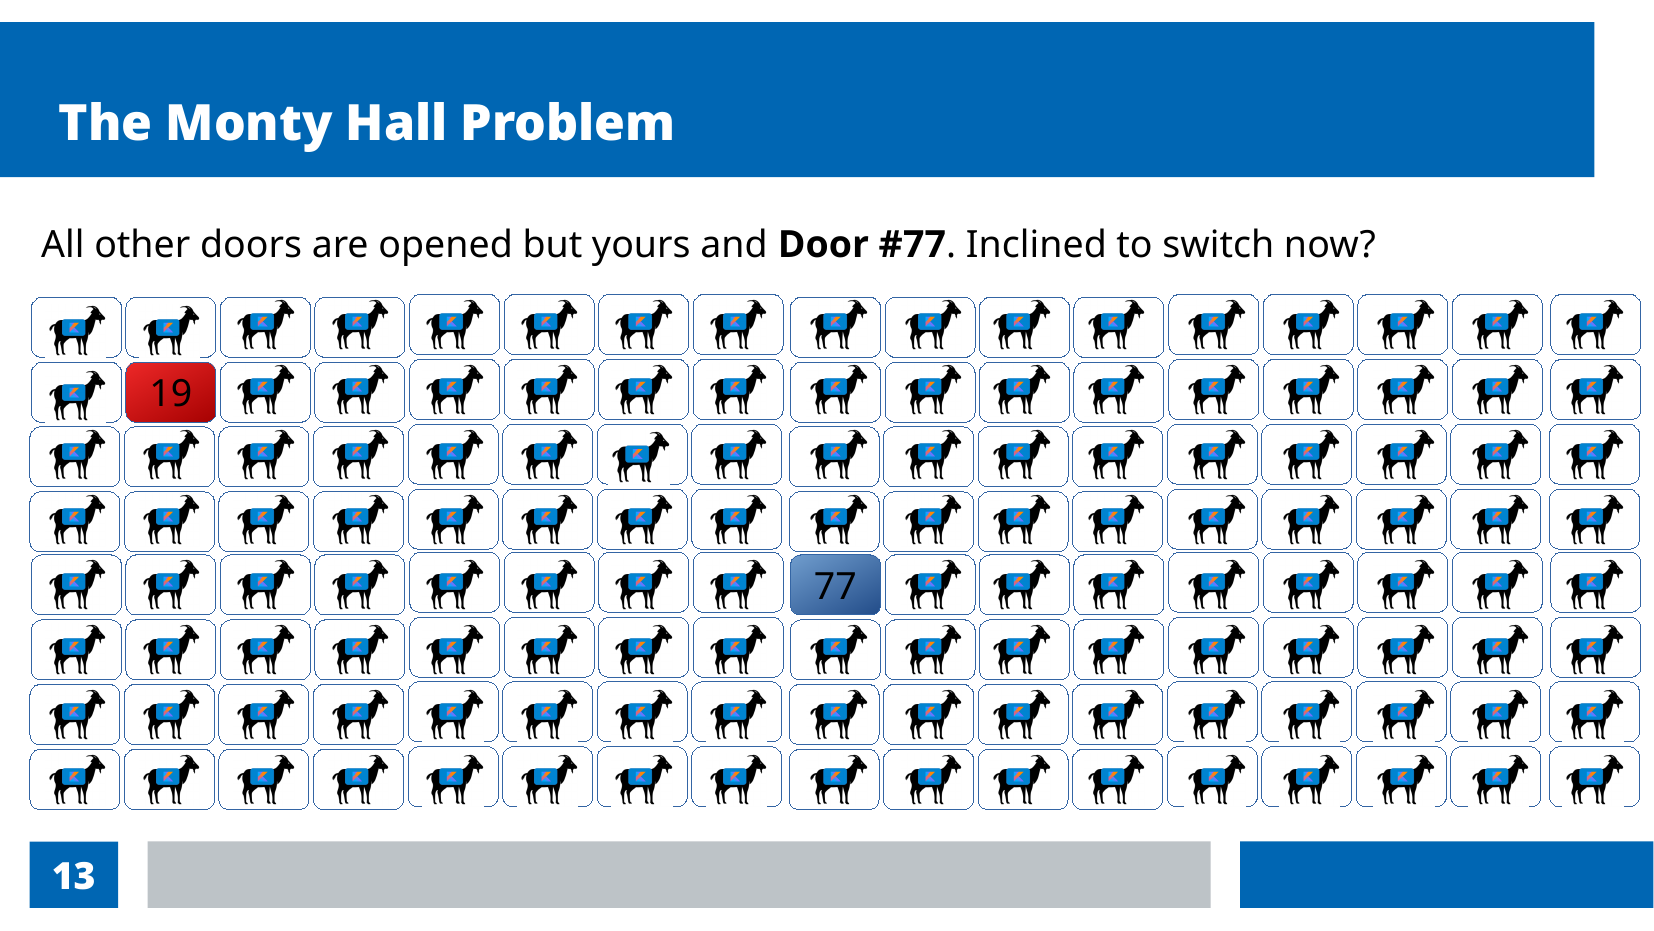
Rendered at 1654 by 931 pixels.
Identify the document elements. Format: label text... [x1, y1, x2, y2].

picture [1279, 558, 1340, 612]
picture [611, 623, 673, 677]
picture [1184, 493, 1246, 547]
picture [139, 688, 200, 742]
picture [1084, 623, 1145, 677]
picture [806, 688, 868, 742]
picture [1184, 558, 1246, 612]
picture [45, 623, 106, 677]
picture [139, 623, 200, 677]
picture [422, 623, 484, 677]
picture [422, 428, 484, 482]
picture [901, 623, 962, 677]
picture [989, 558, 1051, 612]
picture [1084, 298, 1145, 353]
picture [517, 688, 578, 742]
picture [422, 298, 484, 352]
picture [1084, 493, 1145, 547]
picture [1084, 753, 1145, 807]
picture [989, 428, 1051, 482]
picture [1373, 688, 1435, 742]
picture [1084, 363, 1145, 417]
picture [233, 363, 295, 417]
picture [1468, 623, 1529, 677]
picture [1184, 363, 1246, 417]
picture [1084, 428, 1145, 482]
picture [1373, 623, 1435, 677]
picture [139, 753, 200, 807]
picture [901, 298, 962, 353]
picture [806, 623, 868, 677]
picture [1373, 298, 1435, 353]
picture [233, 493, 295, 547]
picture [1279, 428, 1340, 482]
picture [233, 298, 295, 352]
picture [328, 298, 389, 352]
picture [1184, 753, 1246, 807]
picture [1279, 688, 1340, 742]
picture [989, 753, 1051, 807]
picture [422, 493, 484, 547]
picture [1373, 753, 1435, 807]
picture [806, 298, 868, 352]
picture [706, 493, 767, 547]
picture [233, 623, 295, 677]
picture [139, 428, 200, 482]
picture [1373, 493, 1435, 547]
picture [1279, 493, 1340, 547]
picture [1468, 688, 1529, 742]
picture [706, 298, 767, 352]
picture [233, 428, 295, 482]
picture [1373, 363, 1435, 417]
picture [1184, 428, 1246, 482]
picture [517, 623, 578, 677]
text_box All other doors are opened but yours and Door #77. Inclined to switch now? [26, 210, 1522, 273]
picture [139, 493, 200, 547]
picture [611, 363, 673, 417]
picture [45, 753, 106, 807]
picture [328, 363, 389, 417]
picture [611, 493, 673, 547]
picture [1562, 688, 1624, 742]
picture [517, 493, 578, 547]
picture [45, 558, 106, 612]
picture [706, 558, 767, 612]
picture [706, 623, 767, 677]
picture [901, 493, 962, 547]
picture [1279, 753, 1340, 807]
picture [45, 428, 106, 482]
picture [1468, 363, 1529, 417]
picture [1084, 688, 1145, 742]
picture [45, 493, 106, 547]
picture [611, 298, 673, 352]
picture [517, 298, 578, 352]
picture [1184, 623, 1246, 677]
picture [45, 688, 106, 742]
picture [1562, 493, 1624, 547]
picture [422, 688, 484, 742]
picture [517, 363, 578, 417]
picture [989, 363, 1051, 417]
picture [1279, 363, 1340, 417]
picture [1279, 623, 1340, 677]
title The Monty Hall Problem [59, 44, 1595, 156]
picture [1562, 428, 1624, 482]
picture [806, 493, 868, 547]
picture [1468, 493, 1529, 547]
picture [328, 428, 389, 482]
picture [517, 428, 578, 482]
text_box 19 [125, 362, 216, 423]
picture [1562, 363, 1624, 417]
picture [139, 304, 200, 358]
picture [1468, 428, 1529, 482]
picture [1468, 558, 1529, 612]
picture [806, 363, 868, 417]
picture [806, 428, 868, 482]
picture [901, 363, 962, 417]
picture [517, 558, 578, 612]
picture [989, 688, 1051, 742]
picture [989, 623, 1051, 677]
picture [706, 428, 767, 482]
picture [1562, 558, 1624, 612]
picture [45, 304, 106, 358]
picture [328, 623, 389, 677]
picture [328, 688, 389, 742]
picture [328, 558, 389, 612]
picture [1084, 558, 1145, 612]
picture [989, 493, 1051, 547]
picture [233, 688, 295, 742]
picture [901, 428, 962, 482]
picture [1279, 298, 1340, 353]
picture [1373, 558, 1435, 612]
picture [1468, 298, 1529, 353]
picture [1373, 428, 1435, 482]
picture [233, 558, 295, 612]
picture [517, 753, 578, 807]
picture [611, 753, 673, 807]
picture [1562, 753, 1624, 807]
picture [422, 558, 484, 612]
picture [901, 558, 962, 612]
picture [328, 493, 389, 547]
picture [1184, 298, 1246, 353]
picture [611, 558, 673, 612]
picture [1562, 298, 1624, 353]
picture [706, 363, 767, 417]
picture [706, 688, 767, 742]
picture [901, 688, 962, 742]
picture [901, 753, 962, 807]
picture [1468, 753, 1529, 807]
picture [139, 558, 200, 612]
picture [611, 688, 673, 742]
picture [989, 298, 1051, 353]
picture [706, 753, 767, 807]
picture [1184, 688, 1246, 742]
picture [45, 369, 106, 423]
picture [608, 430, 670, 485]
picture [806, 753, 868, 807]
text_box 77 [790, 554, 881, 615]
picture [422, 363, 484, 417]
picture [328, 753, 389, 807]
picture [1562, 623, 1624, 677]
picture [233, 753, 295, 807]
picture [422, 753, 484, 807]
